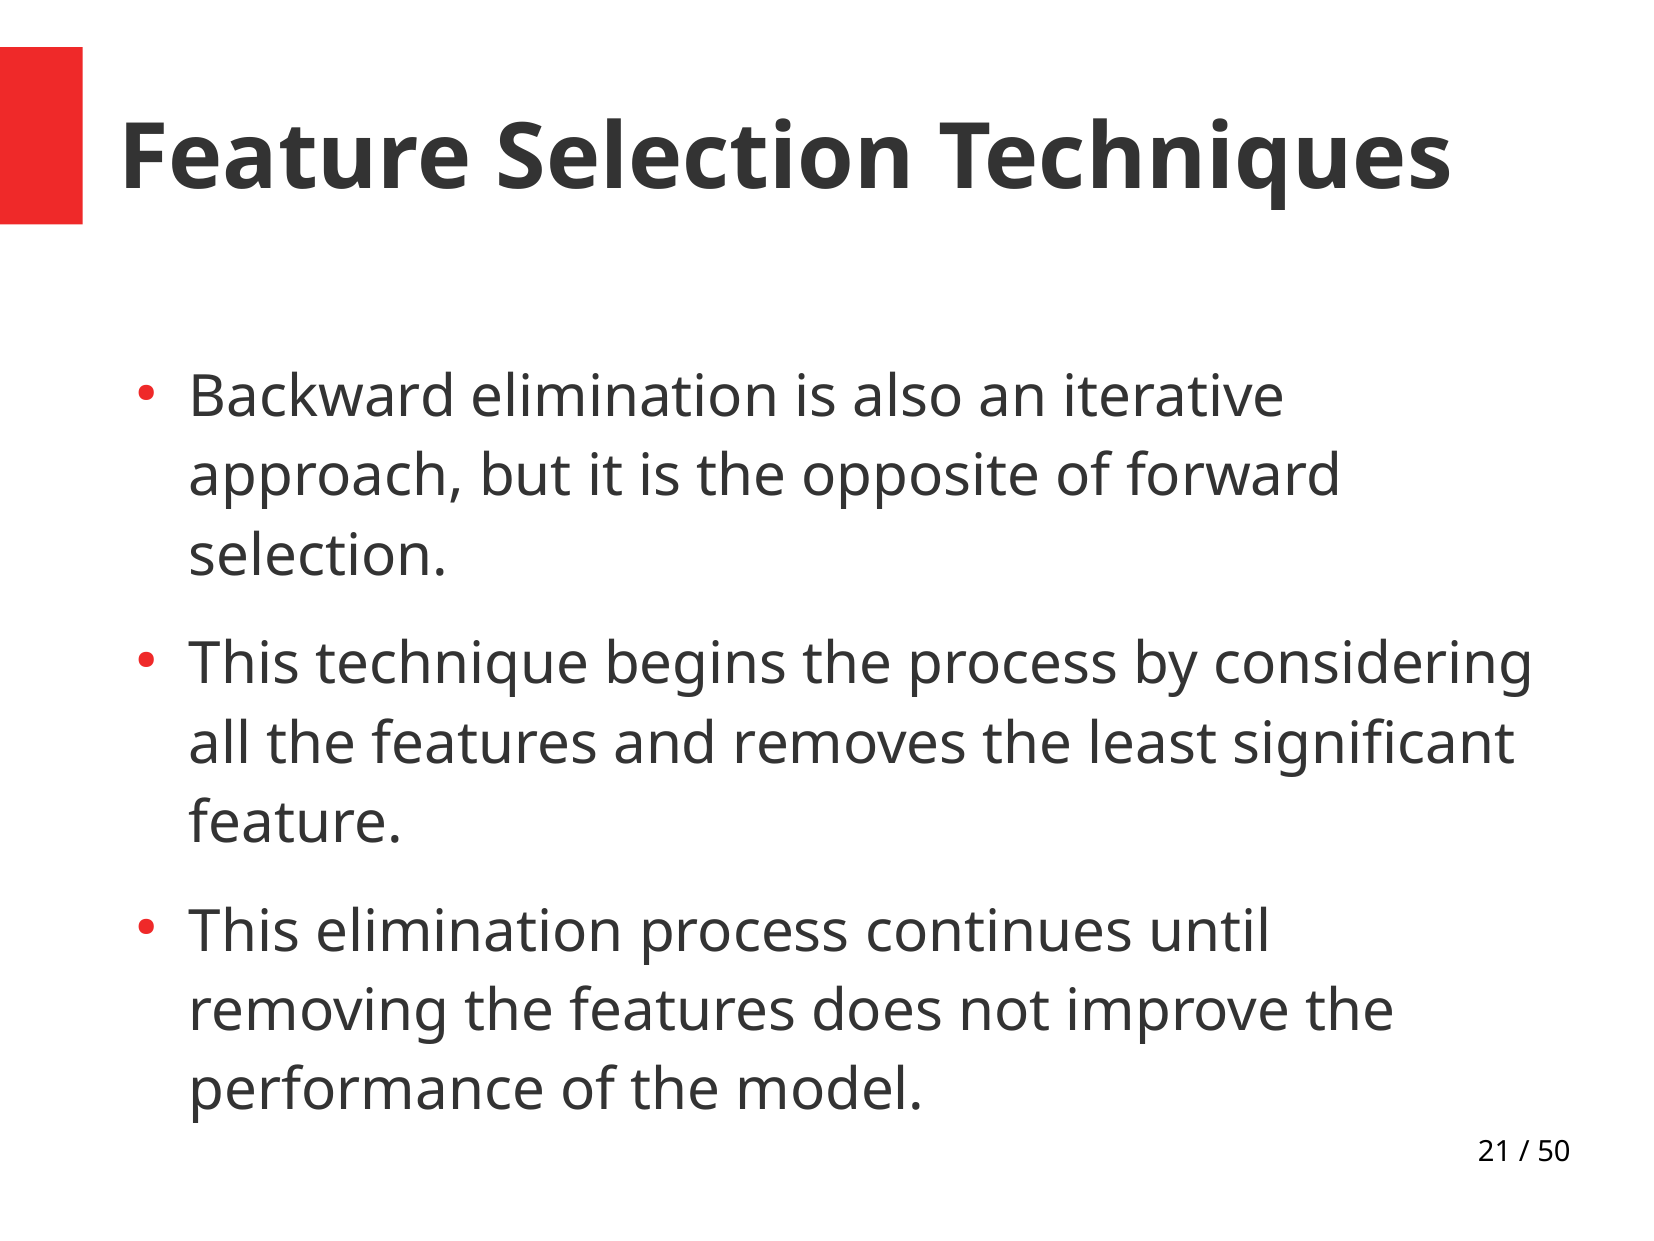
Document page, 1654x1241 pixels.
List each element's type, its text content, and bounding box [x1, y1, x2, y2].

title Feature Selection Techniques [118, 49, 1571, 257]
list Backward elimination is also an iterative approach, but it is the opposite of forward selection. This technique begins the process by considering all the features and removes the least significant feature. This elimination process continues until removing the features does not improve the performance of the model. [118, 354, 1536, 1074]
